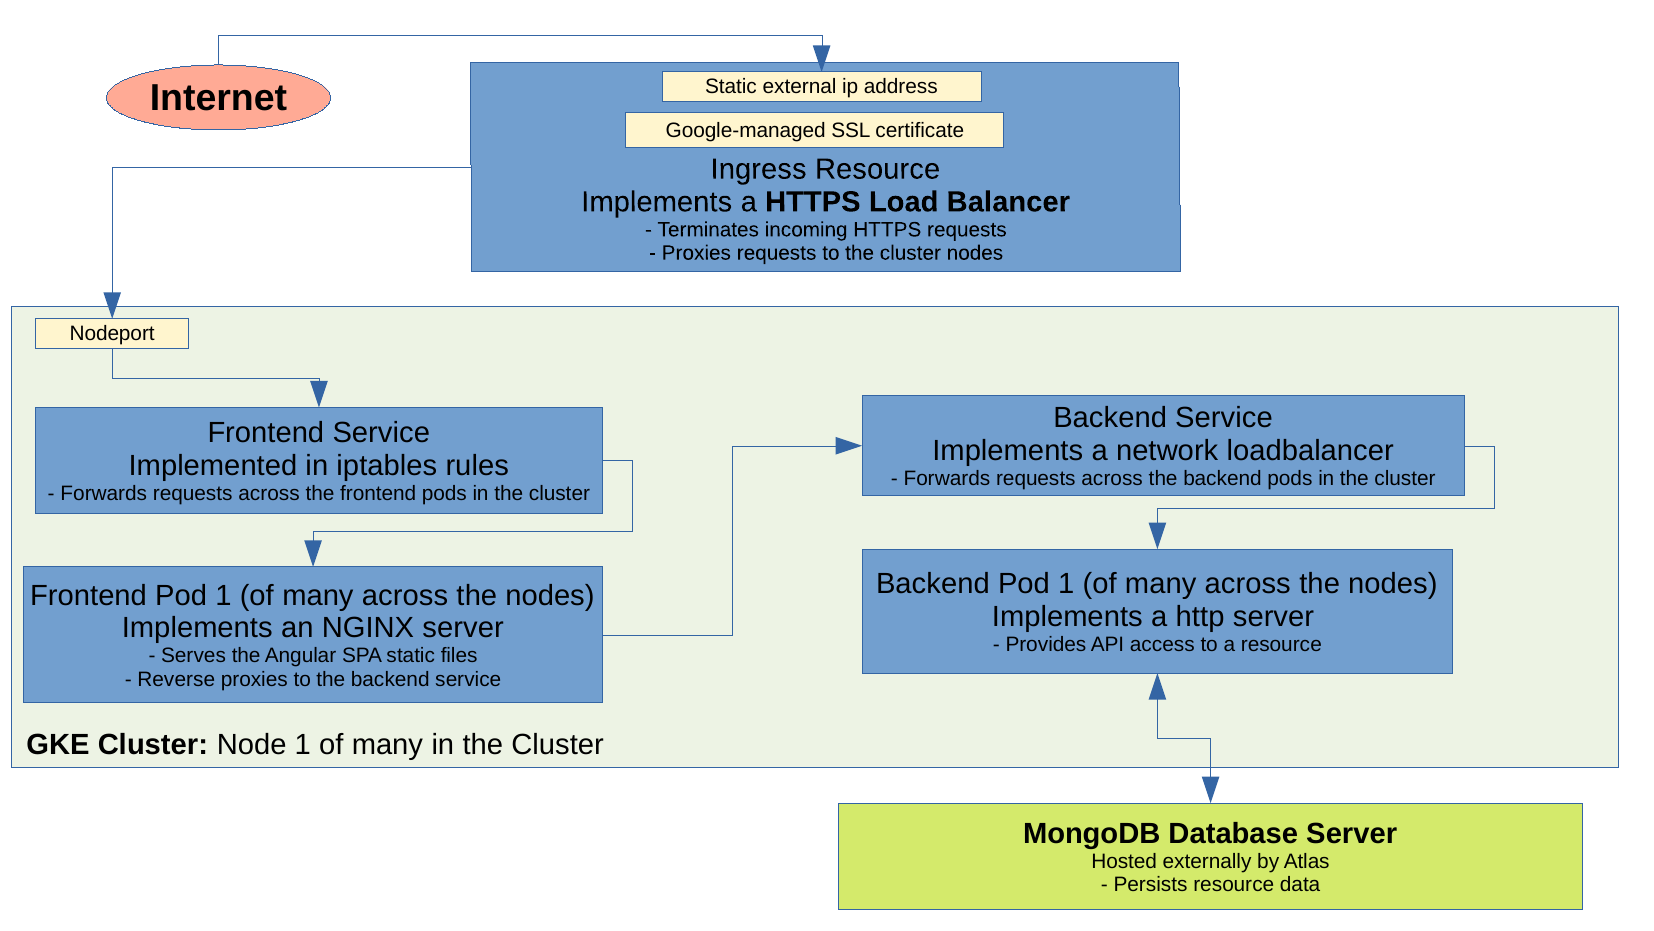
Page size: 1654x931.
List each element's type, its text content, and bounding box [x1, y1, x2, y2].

text_box Google-managed SSL certificate [625, 112, 1004, 148]
text_box Nodeport [35, 318, 189, 349]
text_box Static external ip address [662, 71, 982, 102]
text_box GKE Cluster: Node 1 of many in the Cluster [113, 306, 1619, 768]
text_box MongoDB Database Server Hosted externally by Atlas - Persists resource data [838, 803, 1583, 910]
text_box Backend Pod 1 (of many across the nodes) Implements a http server - Provides API access to a resource [862, 549, 1453, 674]
text_box Backend Service Implements a network loadbalancer - Forwards requests across the backend pods in the cluster [862, 395, 1465, 496]
text_box Frontend Service Implemented in iptables rules - Forwards requests across the frontend pods in the cluster [35, 407, 603, 514]
text_box Frontend Pod 1 (of many across the nodes) Implements an NGINX server - Serves the Angular SPA static files - Reverse proxies to the backend service [23, 566, 603, 703]
text_box GKE Cluster: Node 1 of many in the Cluster [11, 306, 1494, 768]
text_box Internet [106, 64, 331, 130]
text_box Ingress Resource Implements a HTTPS Load Balancer - Terminates incoming HTTPS requests - Proxies requests to the cluster nodes [470, 62, 1181, 272]
